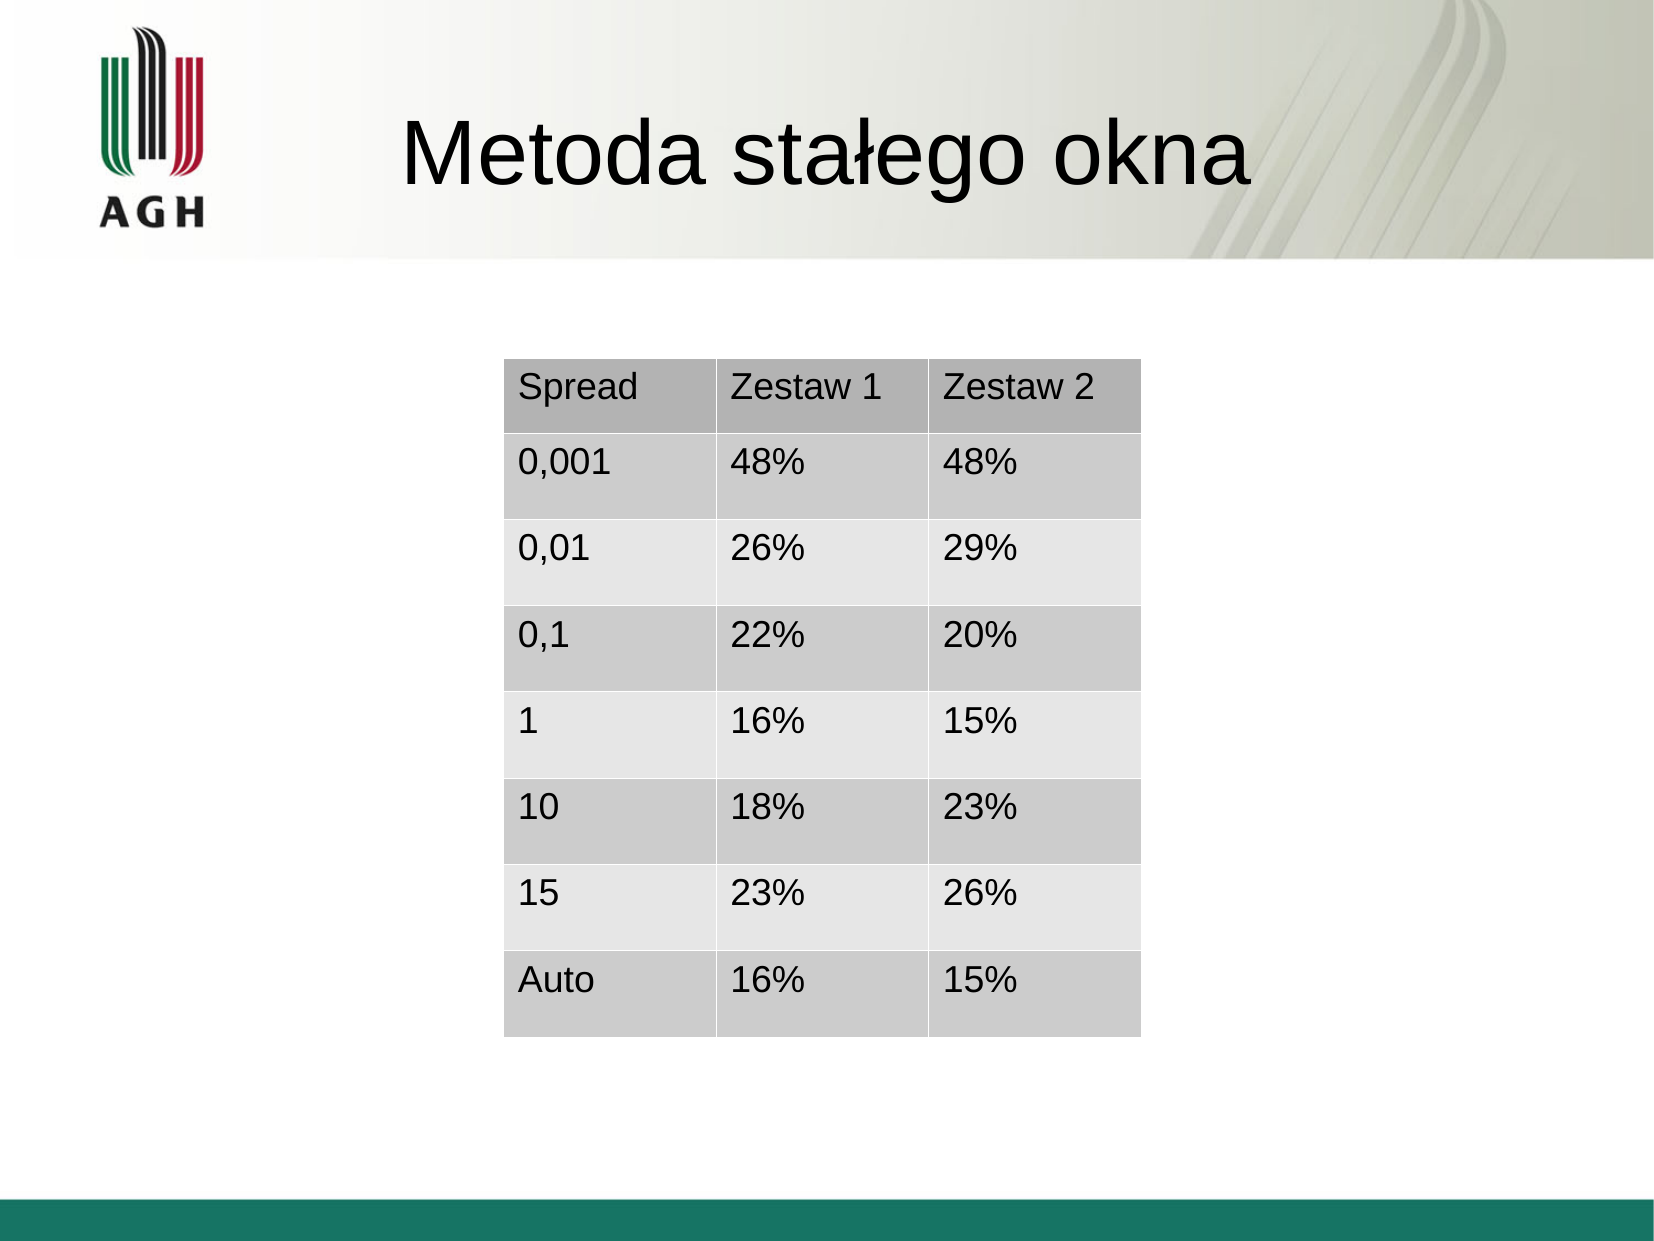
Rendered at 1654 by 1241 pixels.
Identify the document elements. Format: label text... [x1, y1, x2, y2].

table_cell 10 [504, 779, 716, 864]
table_cell 20% [929, 606, 1141, 691]
table_cell 23% [717, 865, 928, 950]
table_cell 15% [929, 692, 1141, 778]
picture [0, 0, 1654, 1241]
table_cell 26% [929, 865, 1141, 950]
table_cell 23% [929, 779, 1141, 864]
table_cell 15% [929, 951, 1141, 1037]
title Metoda stałego okna [82, 49, 1571, 257]
table_cell 15 [504, 865, 716, 950]
table_cell 16% [717, 692, 928, 778]
table_cell 18% [717, 779, 928, 864]
table_cell 0,01 [504, 520, 716, 605]
table_cell 0,001 [504, 434, 716, 519]
table_cell 29% [929, 520, 1141, 605]
table_cell 16% [717, 951, 928, 1037]
table_cell 1 [504, 692, 716, 778]
table_cell 22% [717, 606, 928, 691]
table_header Spread [504, 359, 716, 433]
table_cell 48% [929, 434, 1141, 519]
table_cell 48% [717, 434, 928, 519]
table_cell 0,1 [504, 606, 716, 691]
table_header Zestaw 1 [717, 359, 928, 433]
table_header Zestaw 2 [929, 359, 1141, 433]
table_cell 26% [717, 520, 928, 605]
table_cell Auto [504, 951, 716, 1037]
